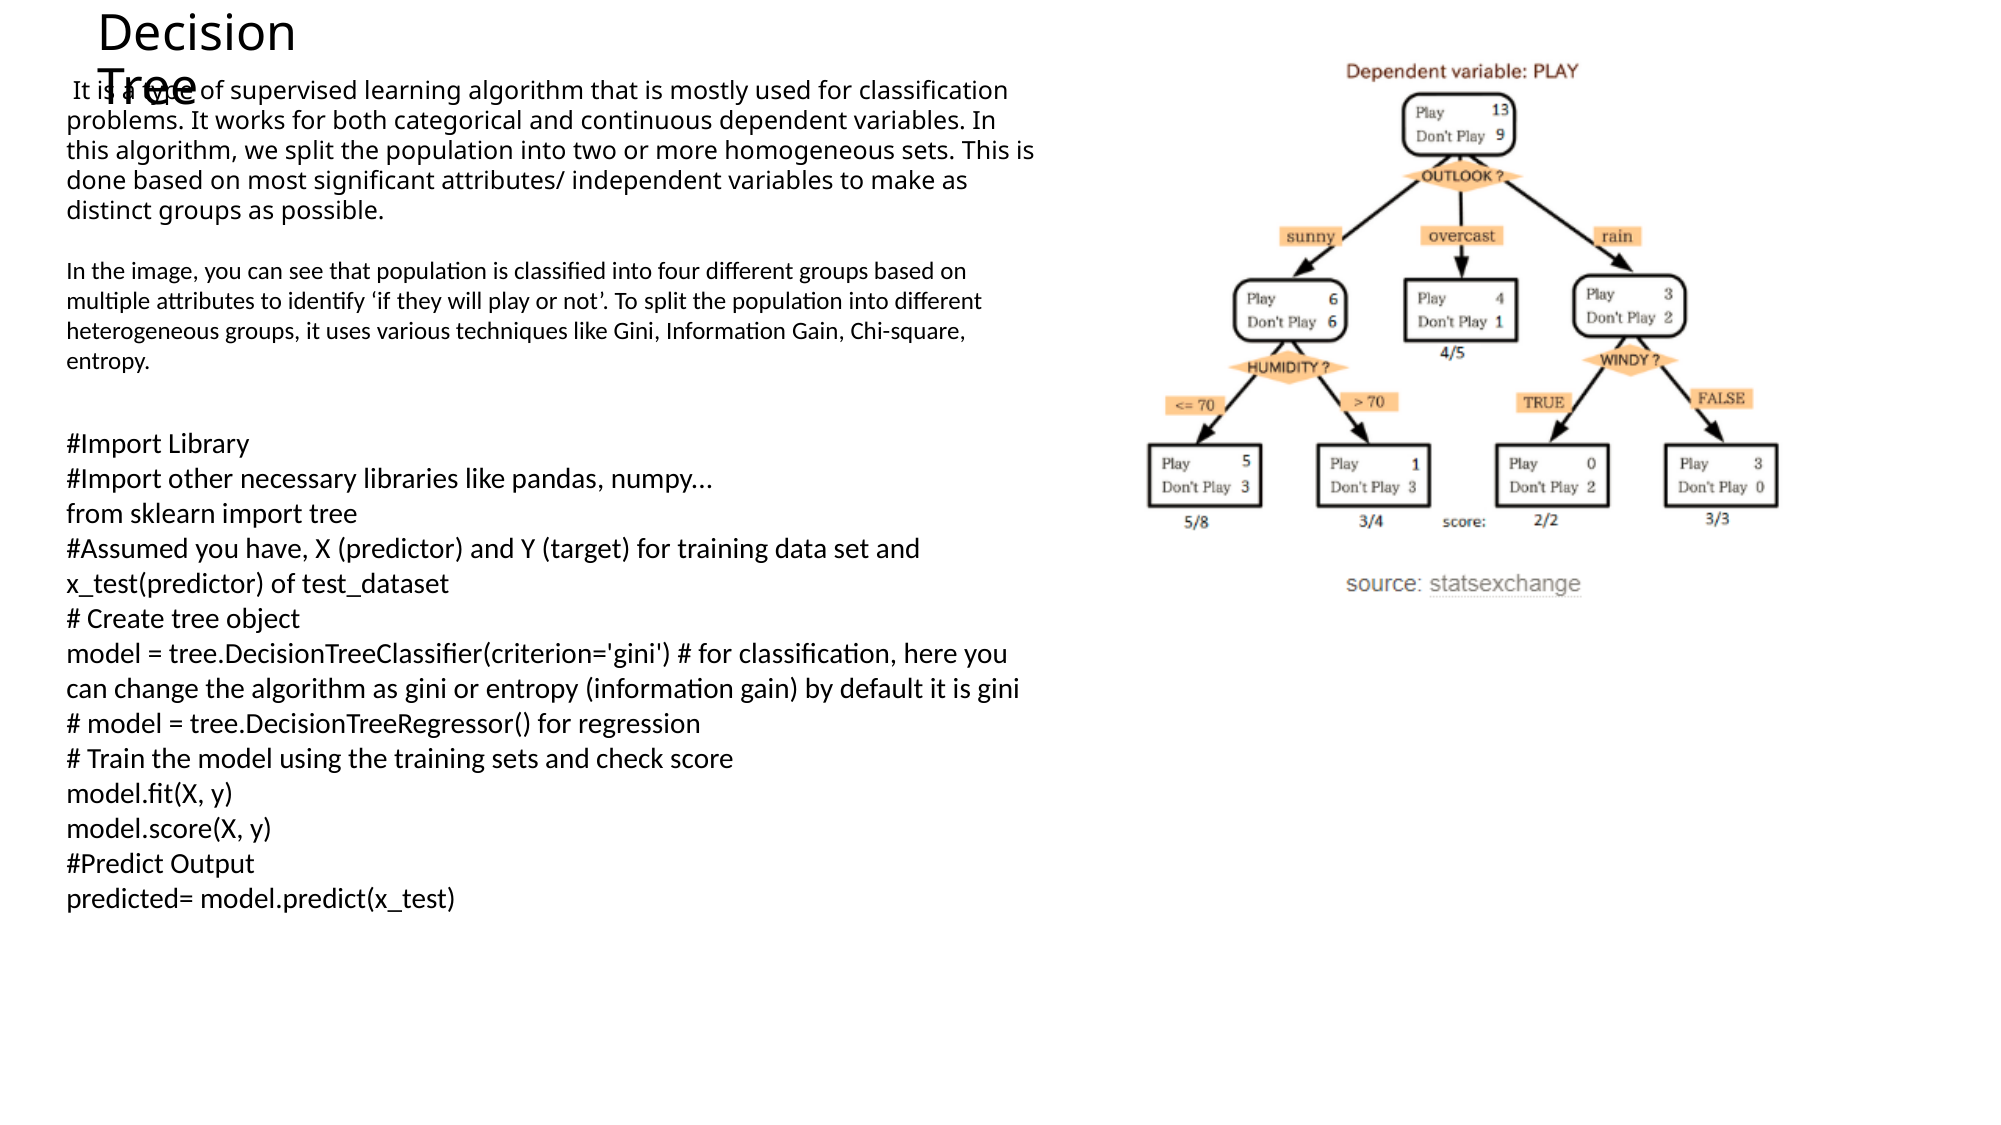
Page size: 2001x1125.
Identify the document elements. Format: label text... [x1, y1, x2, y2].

text_box It is a type of supervised learning algorithm that is mostly used for classification problems. It works for both categorical and continuous dependent variables. In this algorithm, we split the population into two or more homogeneous sets. This is done based on most significant attributes/ independent variables to make as distinct groups as possible. In the image, you can see that population is classified into four different groups based on multiple attributes to identify ‘if they will play or not’. To split the population into different heterogeneous groups, it uses various techniques like Gini, Information Gain, Chi-square, entropy. [51, 67, 1052, 382]
text_box #Import Library #Import other necessary libraries like pandas, numpy... from sklearn import tree #Assumed you have, X (predictor) and Y (target) for training data set and x_test(predictor) of test_dataset # Create tree object model = tree.DecisionTreeClassifier(criterion='gini') # for classification, here you can change the algorithm as gini or entropy (information gain) by default it is gini # model = tree.DecisionTreeRegressor() for regression # Train the model using the training sets and check score model.fit(X, y) model.score(X, y) #Predict Output predicted= model.predict(x_test) [51, 417, 1052, 922]
title Decision Tree [82, 0, 388, 55]
picture [1139, 54, 1790, 604]
